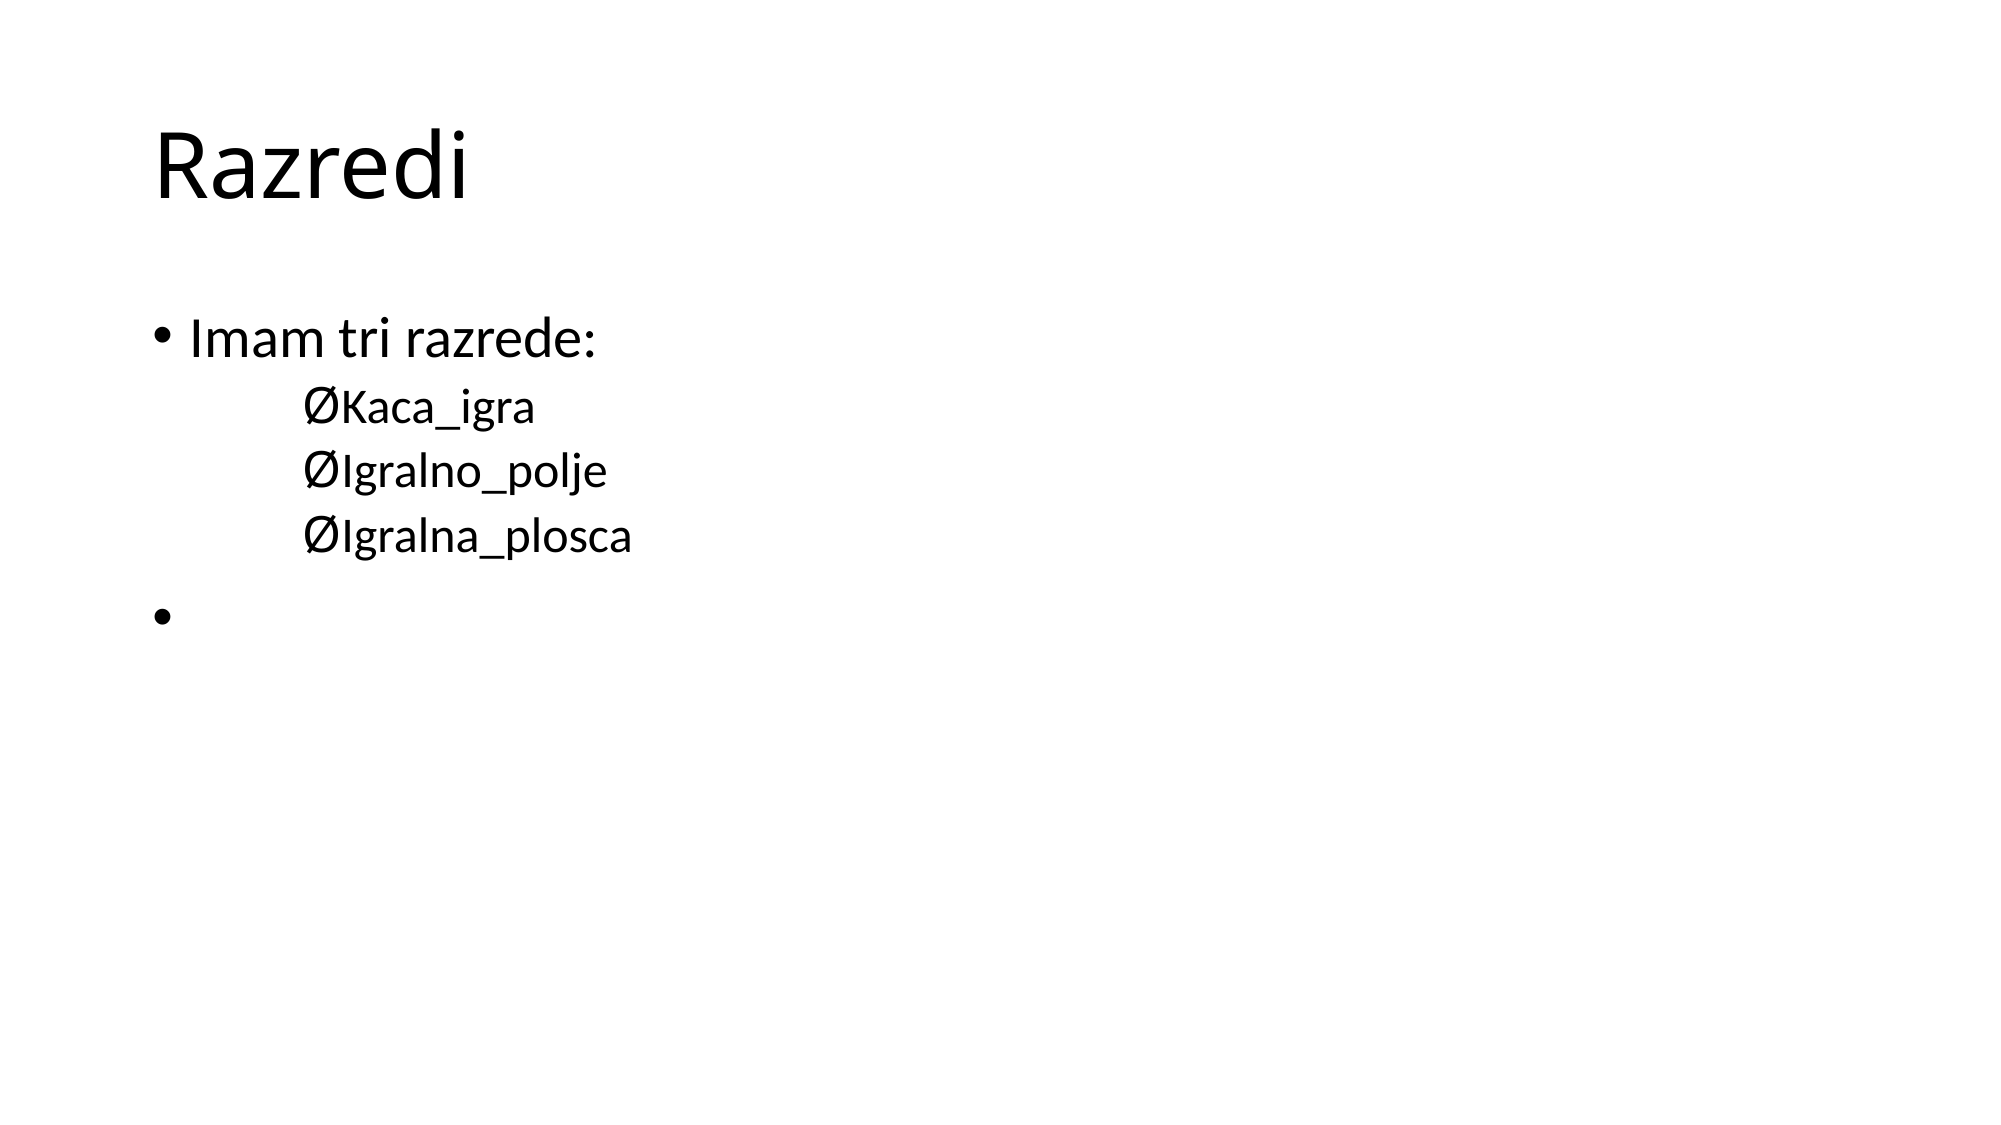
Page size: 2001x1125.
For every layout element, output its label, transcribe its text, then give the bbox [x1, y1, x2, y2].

title Razredi [137, 59, 1863, 278]
list Imam tri razrede: Kaca_igra Igralno_polje Igralna_plosca [137, 299, 1863, 1014]
